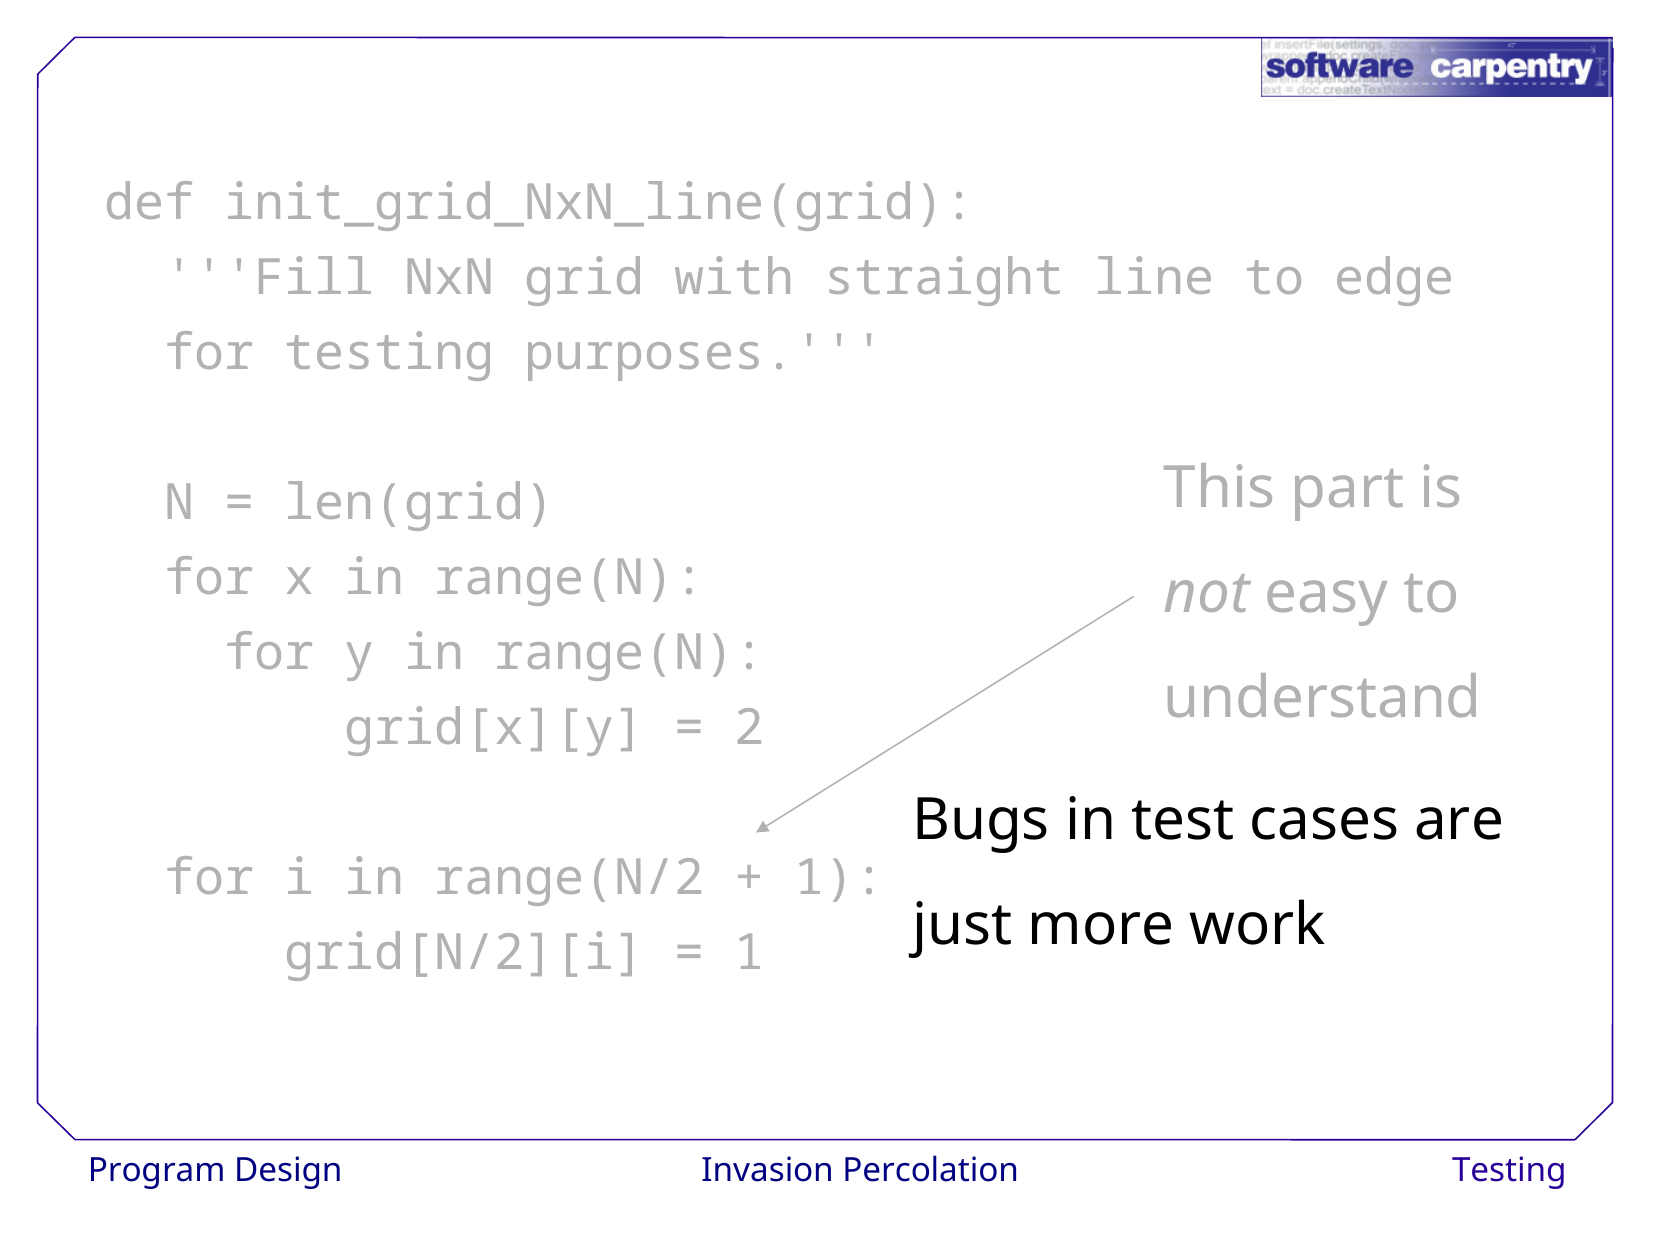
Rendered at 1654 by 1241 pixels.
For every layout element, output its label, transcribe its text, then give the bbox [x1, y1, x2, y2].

text_box Bugs in test cases are just more work [897, 738, 1572, 964]
text_box def init_grid_NxN_line(grid): '''Fill NxN grid with straight line to edge for testing purposes.''' N = len(grid) for x in range(N): for y in range(N): grid[x][y] = 2 for i in range(N/2 + 1): grid[N/2][i] = 1 [89, 147, 1508, 1093]
picture [1261, 39, 1613, 97]
text_box This part is not easy to understand [1149, 406, 1513, 737]
